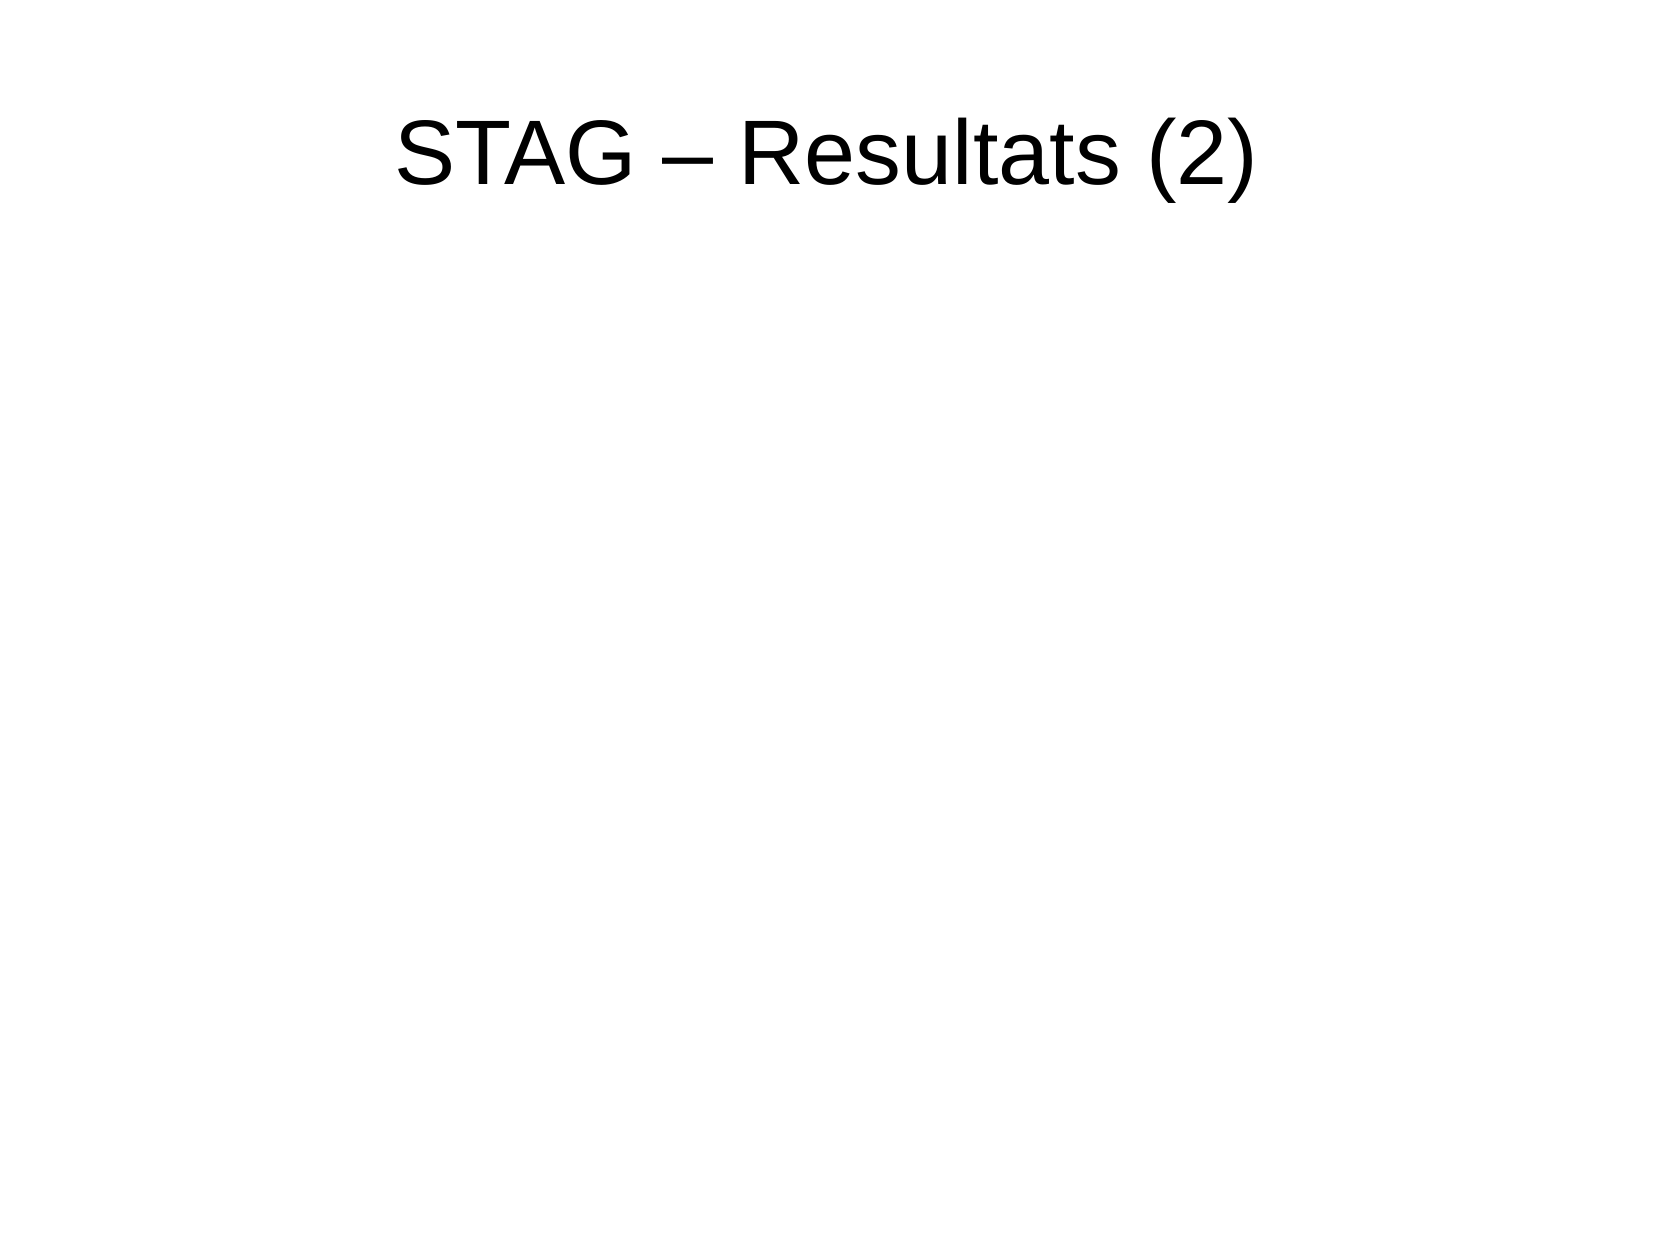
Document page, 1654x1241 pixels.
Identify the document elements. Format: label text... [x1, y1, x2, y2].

title STAG – Resultats (2) [82, 49, 1571, 257]
